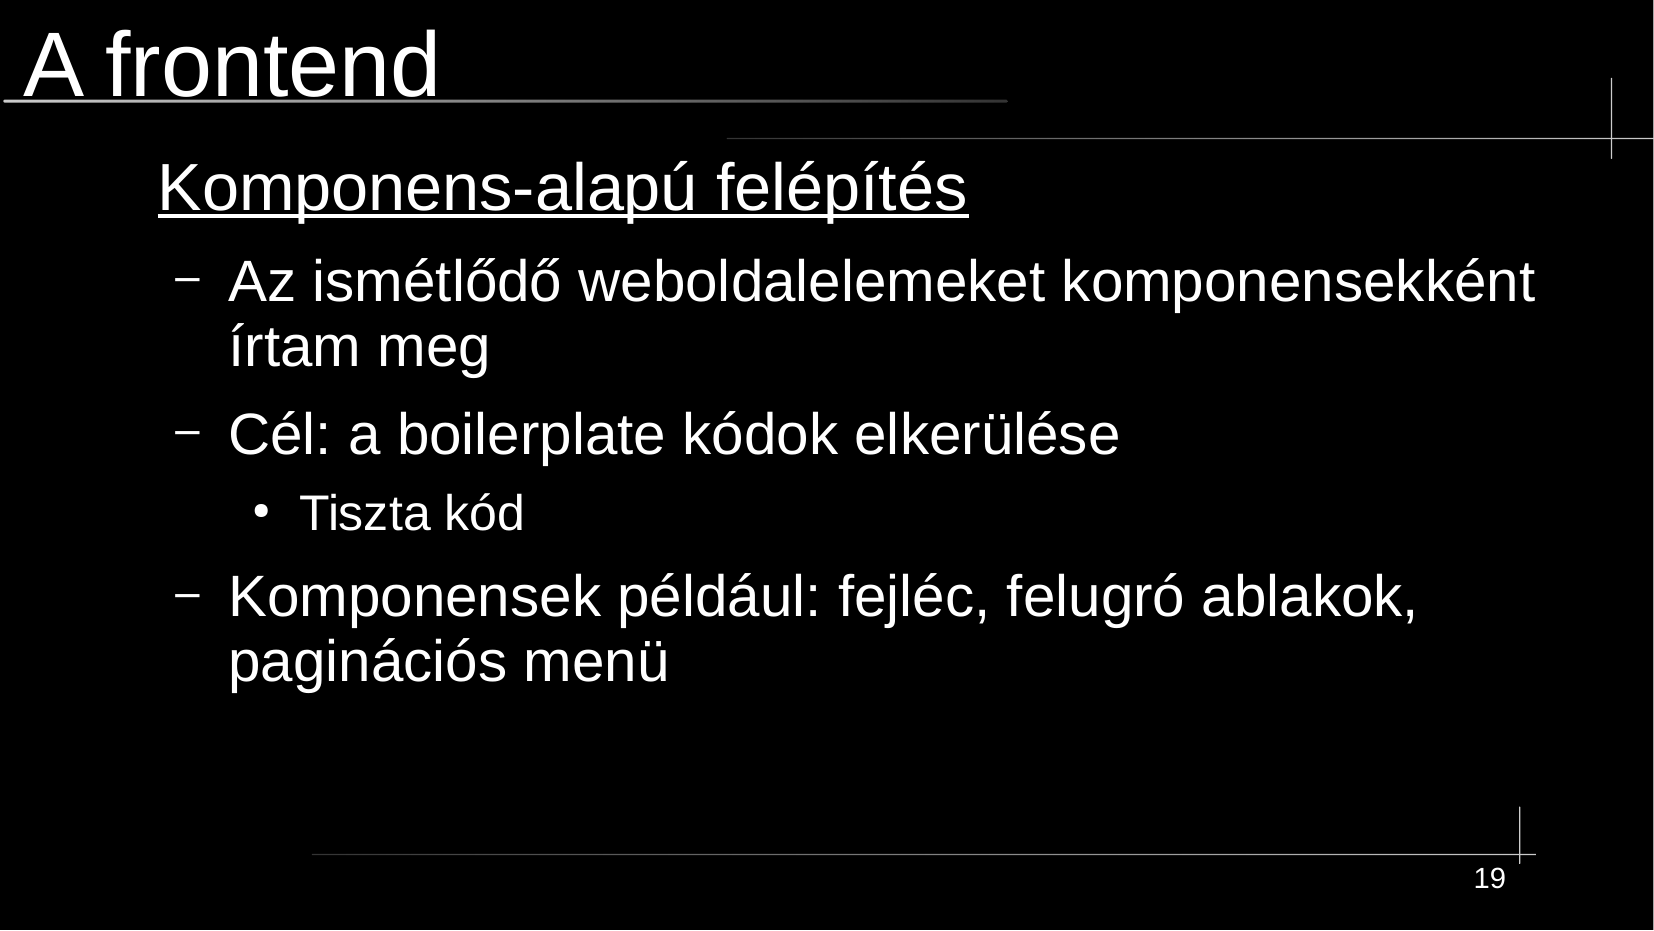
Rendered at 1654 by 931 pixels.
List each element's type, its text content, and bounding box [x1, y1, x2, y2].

title A frontend [23, 11, 1589, 119]
list Komponens-alapú felépítés Az ismétlődő weboldalelemeket komponensekként írtam meg Cél: a boilerplate kódok elkerülése Tiszta kód Komponensek például: fejléc, felugró ablakok, paginációs menü [86, 150, 1576, 765]
